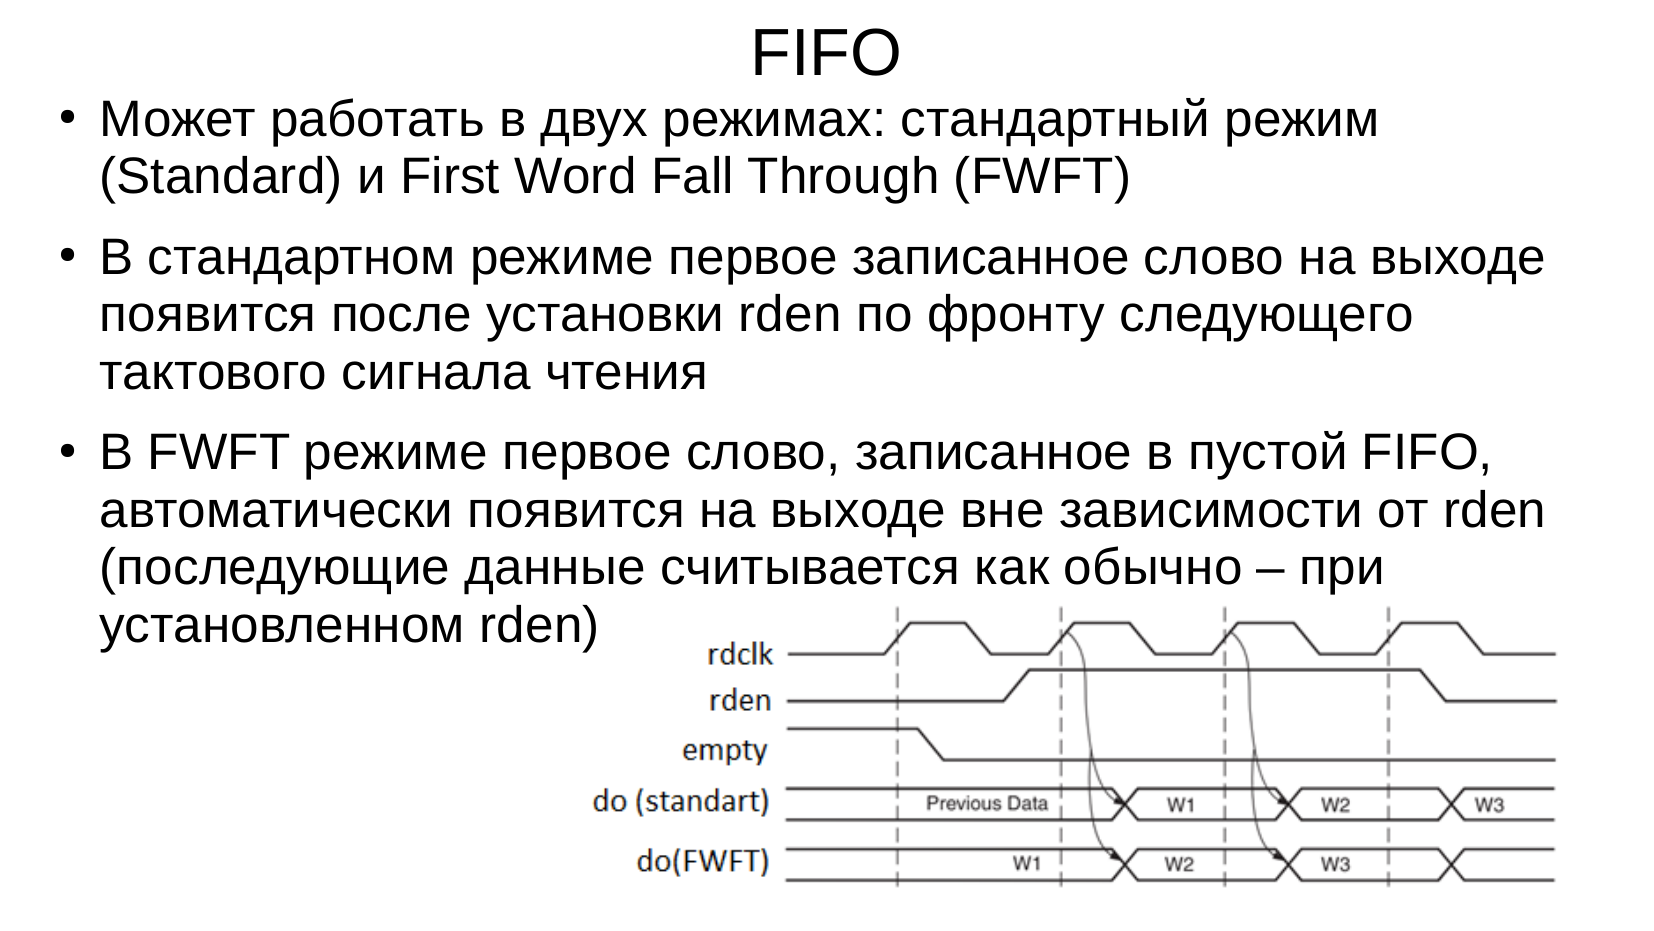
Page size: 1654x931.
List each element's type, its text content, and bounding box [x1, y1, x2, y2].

list Может работать в двух режимах: стандартный режим (Standard) и First Word Fall Through (FWFT) В стандартном режиме первое записанное слово на выходе появится после установки rden по фронту следующего тактового сигнала чтения В FWFT режиме первое слово, записанное в пустой FIFO, автоматически появится на выходе вне зависимости от rden (последующие данные считывается как обычно – при установленном rden) [45, 90, 1636, 661]
title FIFO [82, 0, 1571, 109]
picture [561, 661, 1623, 907]
